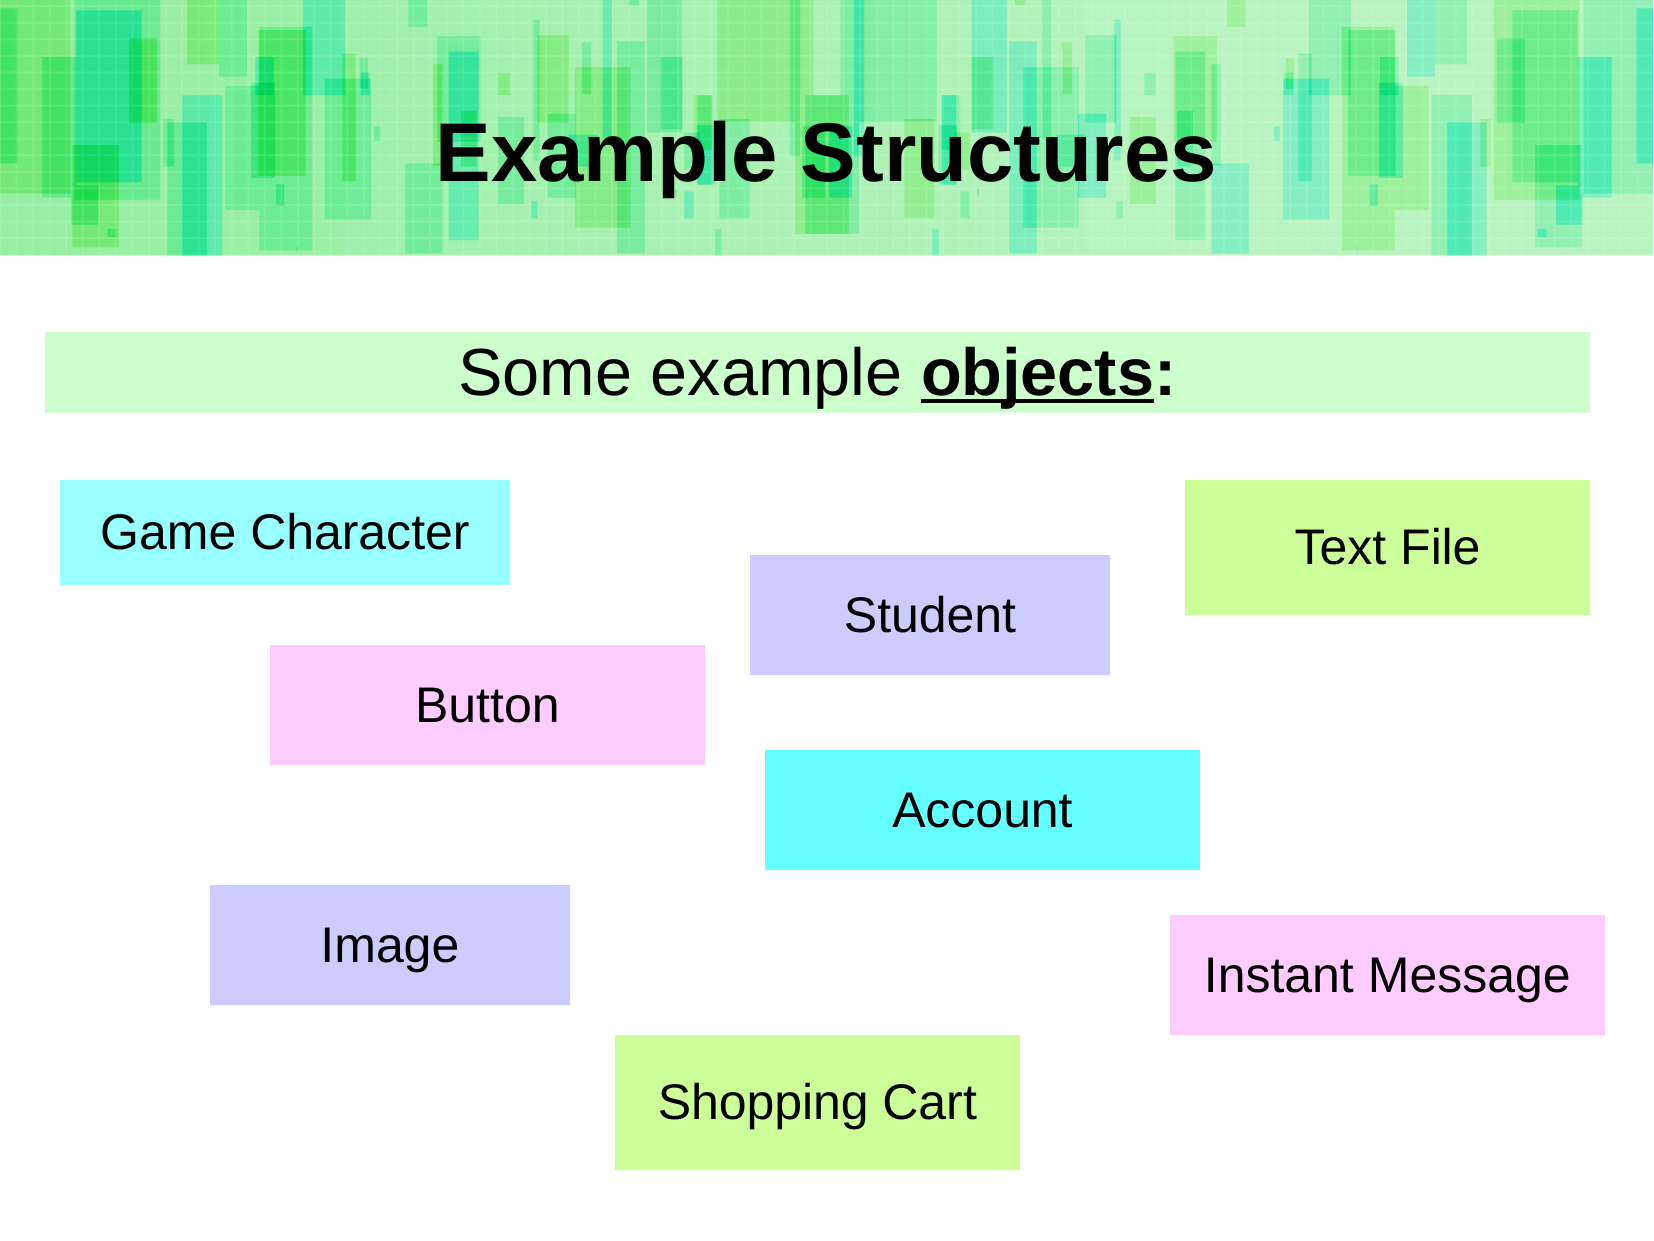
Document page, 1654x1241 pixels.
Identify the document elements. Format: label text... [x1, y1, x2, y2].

text_box Account [765, 750, 1201, 871]
picture [0, 0, 1654, 1241]
text_box Button [270, 645, 706, 766]
text_box Text File [1185, 480, 1591, 616]
text_box Shopping Cart [615, 1035, 1021, 1171]
title Example Structures [82, 49, 1571, 257]
text_box Game Character [60, 480, 511, 586]
text_box Image [210, 885, 571, 1006]
text_box Some example objects: [45, 331, 1591, 413]
text_box Student [750, 555, 1111, 676]
text_box Instant Message [1170, 915, 1606, 1036]
